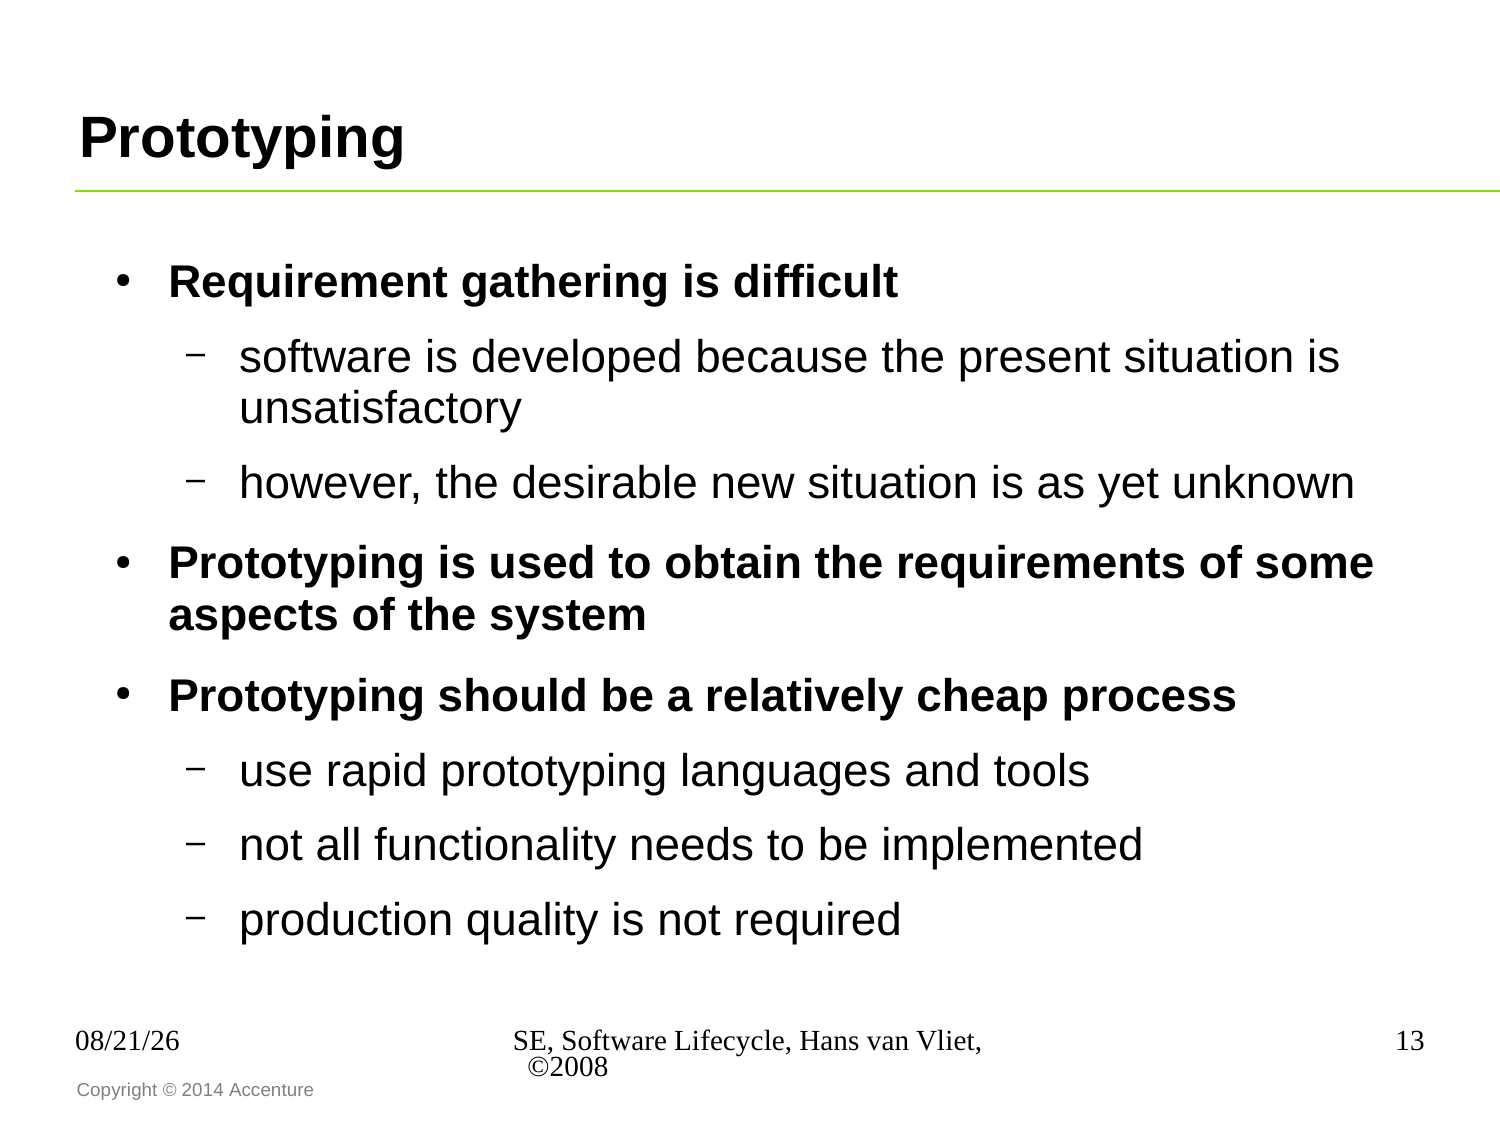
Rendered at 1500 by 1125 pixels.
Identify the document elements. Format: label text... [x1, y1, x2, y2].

list Requirement gathering is difficult software is developed because the present situation is unsatisfactory however, the desirable new situation is as yet unknown Prototyping is used to obtain the requirements of some aspects of the system Prototyping should be a relatively cheap process use rapid prototyping languages and tools not all functionality needs to be implemented production quality is not required [82, 248, 1399, 1125]
title Prototyping [43, 94, 1394, 180]
